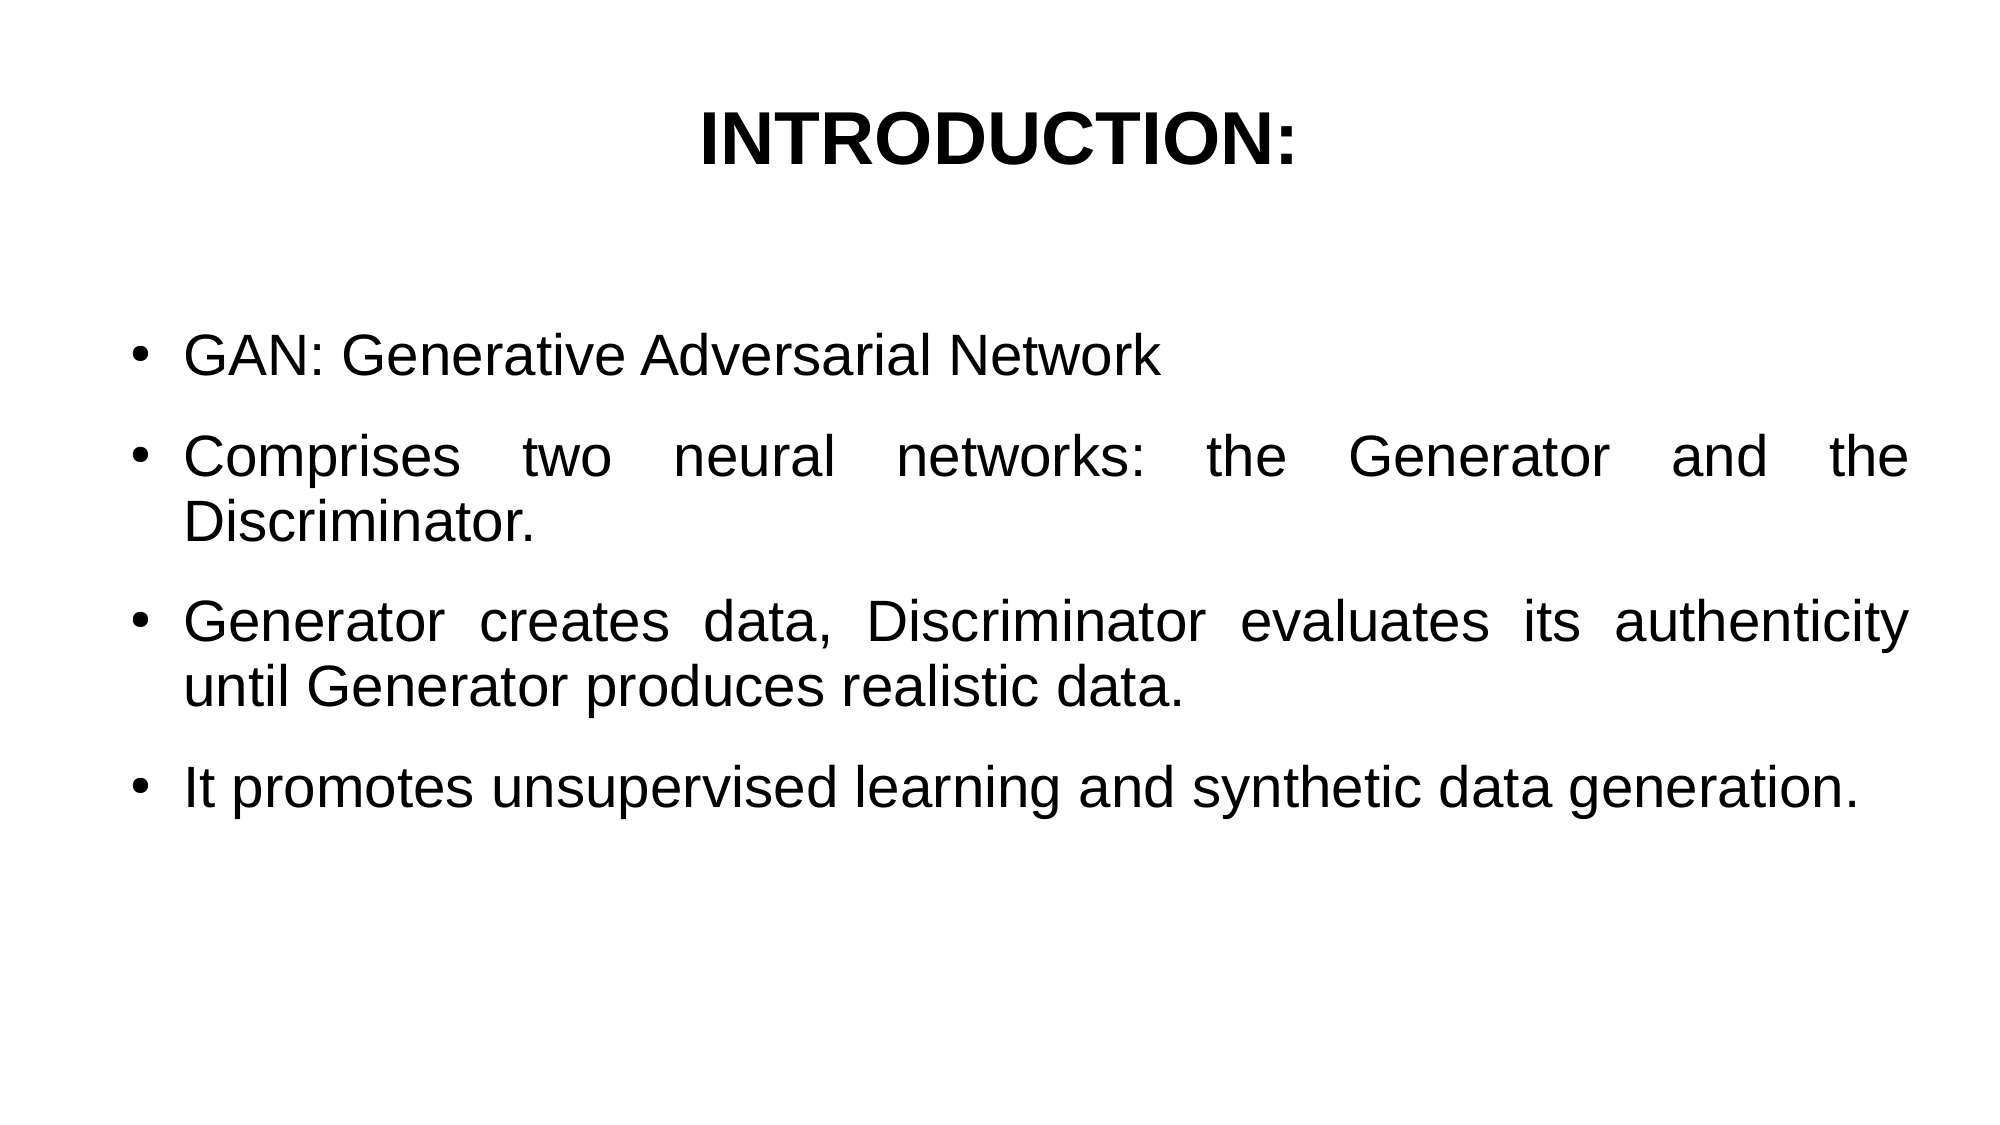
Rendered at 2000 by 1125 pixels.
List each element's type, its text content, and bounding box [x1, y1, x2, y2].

list GAN: Generative Adversarial Network Comprises two neural networks: the Generator and the Discriminator. Generator creates data, Discriminator evaluates its authenticity until Generator produces realistic data. It promotes unsupervised learning and synthetic data generation. [112, 322, 1913, 976]
title INTRODUCTION: [99, 44, 1900, 233]
